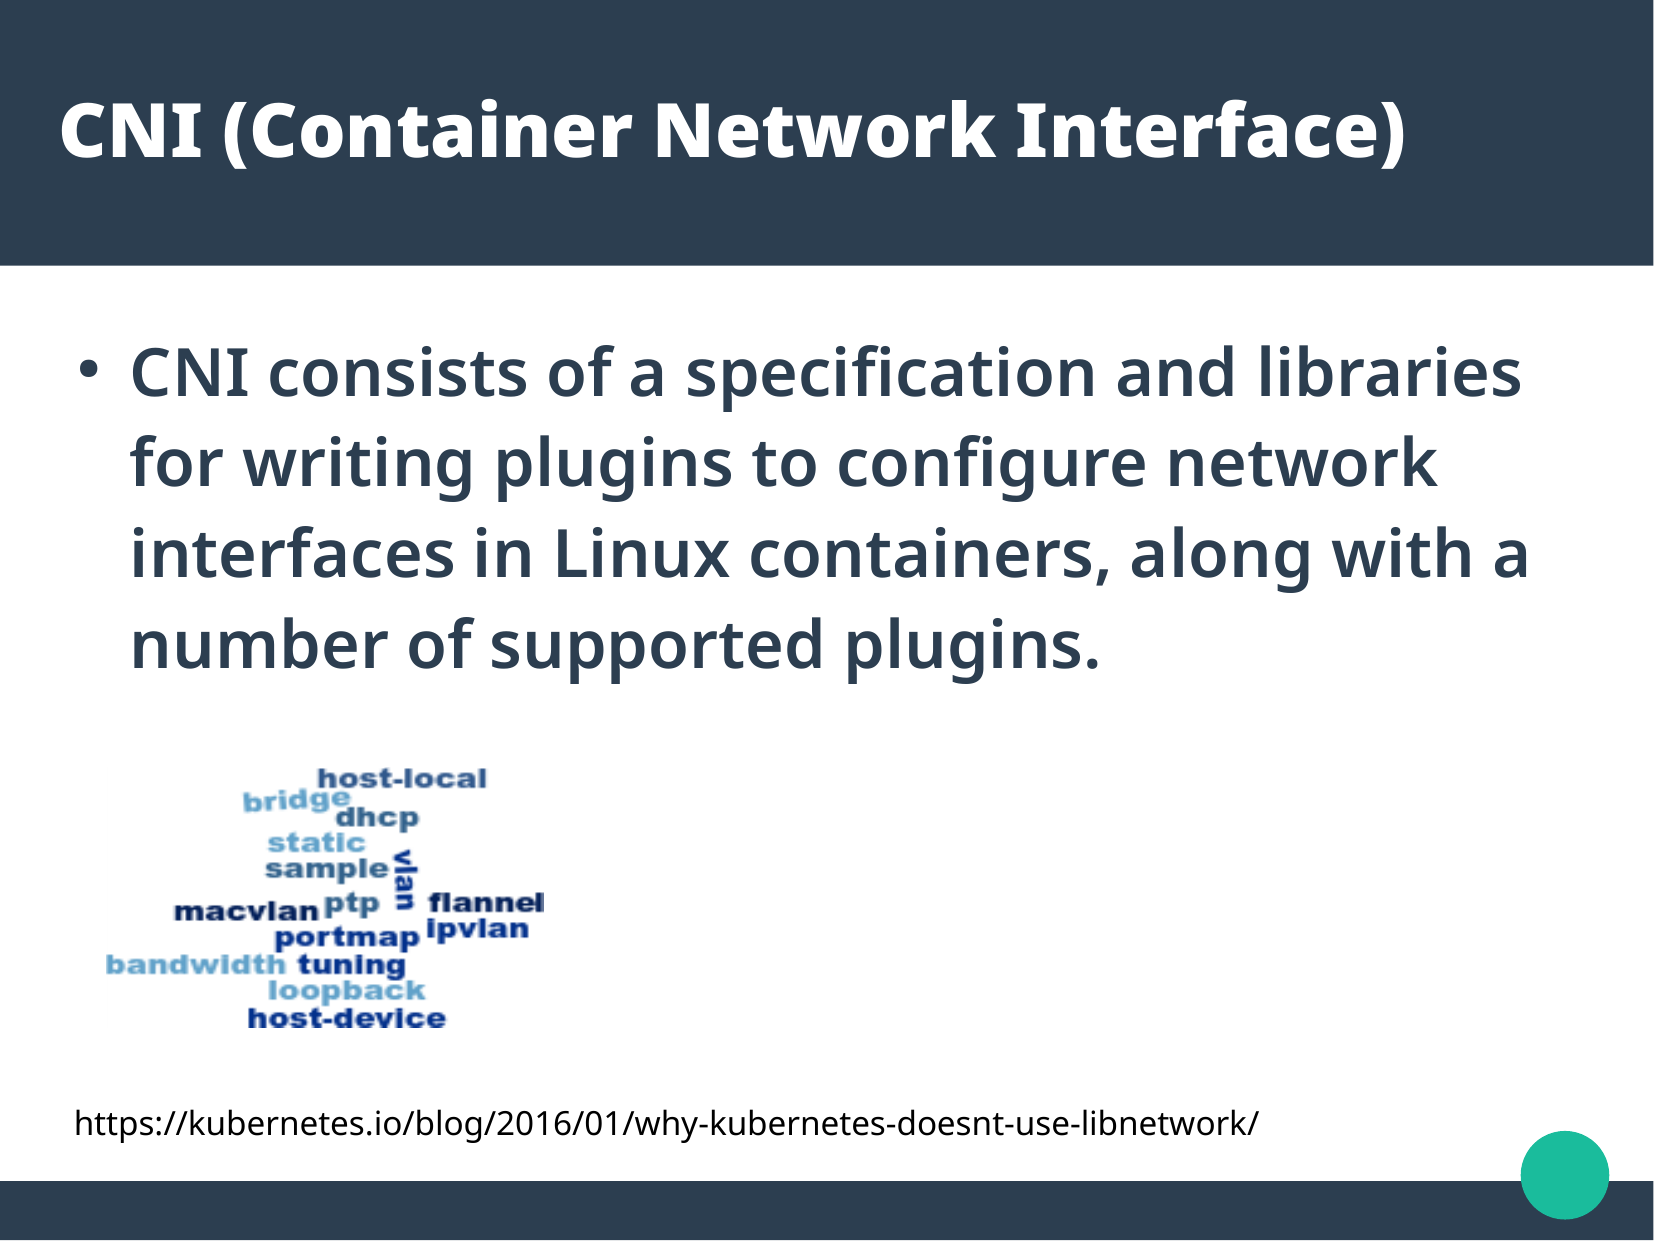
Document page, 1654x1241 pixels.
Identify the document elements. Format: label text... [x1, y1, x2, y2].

text_box https://kubernetes.io/blog/2016/01/why-kubernetes-doesnt-use-libnetwork/ [59, 1092, 1316, 1155]
picture [106, 767, 544, 1028]
list CNI consists of a specification and libraries for writing plugins to configure network interfaces in Linux containers, along with a number of supported plugins. [59, 324, 1595, 1152]
title CNI (Container Network Interface) [59, 49, 1595, 207]
